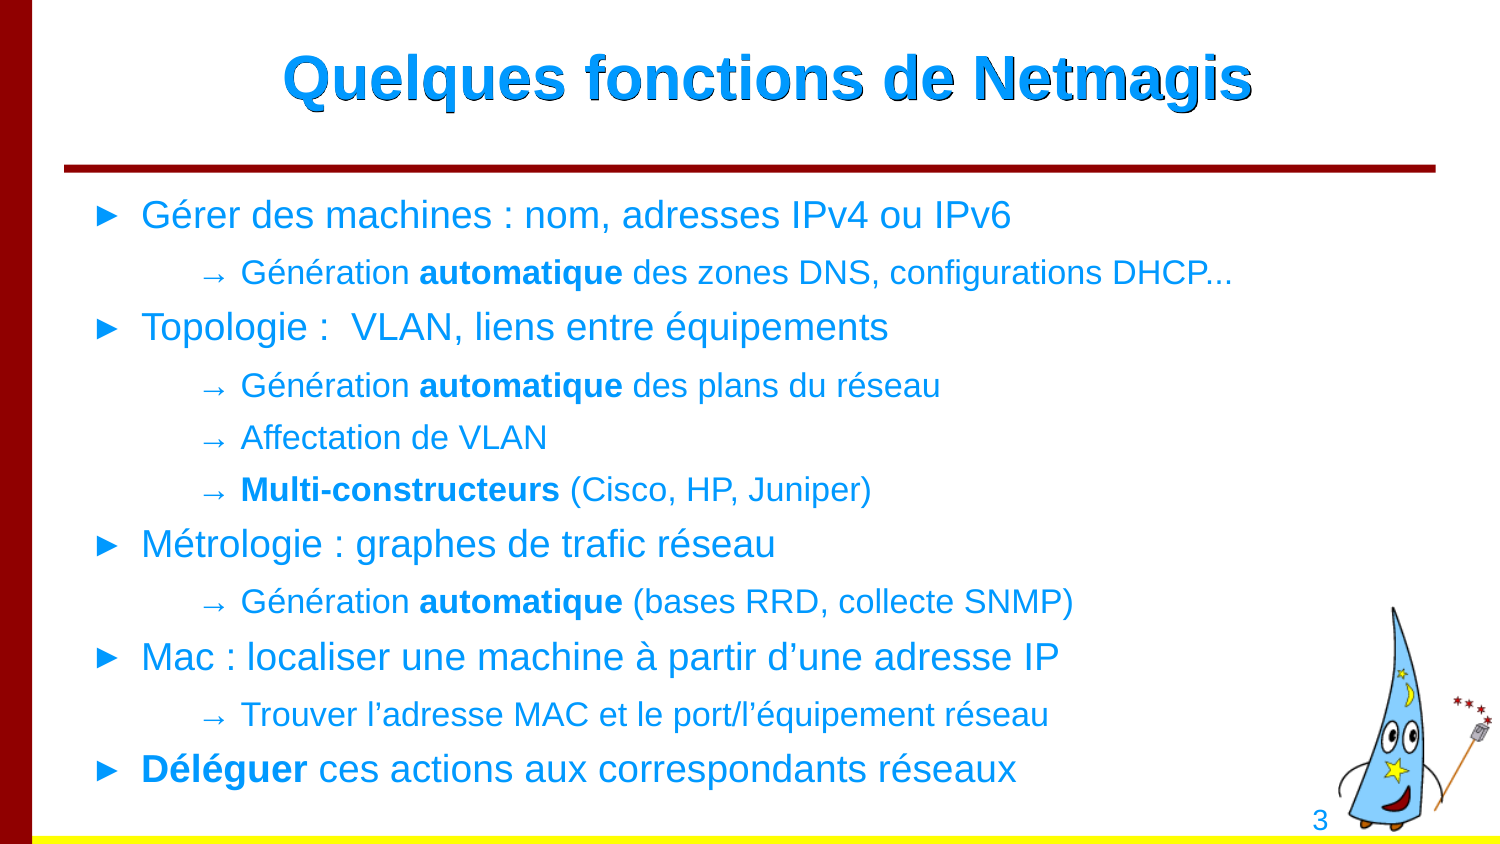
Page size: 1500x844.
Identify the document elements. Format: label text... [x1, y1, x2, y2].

title Quelques fonctions de Netmagis [85, 12, 1452, 145]
list Gérer des machines : nom, adresses IPv4 ou IPv6 → Génération automatique des zones DNS, configurations DHCP... Topologie : VLAN, liens entre équipements → Génération automatique des plans du réseau → Affectation de VLAN → Multi-constructeurs (Cisco, HP, Juniper) Métrologie : graphes de trafic réseau → Génération automatique (bases RRD, collecte SNMP) Mac : localiser une machine à partir d’une adresse IP → Trouver l’adresse MAC et le port/l’équipement réseau Déléguer ces actions aux correspondants réseaux [74, 192, 1425, 792]
picture [1338, 606, 1492, 832]
